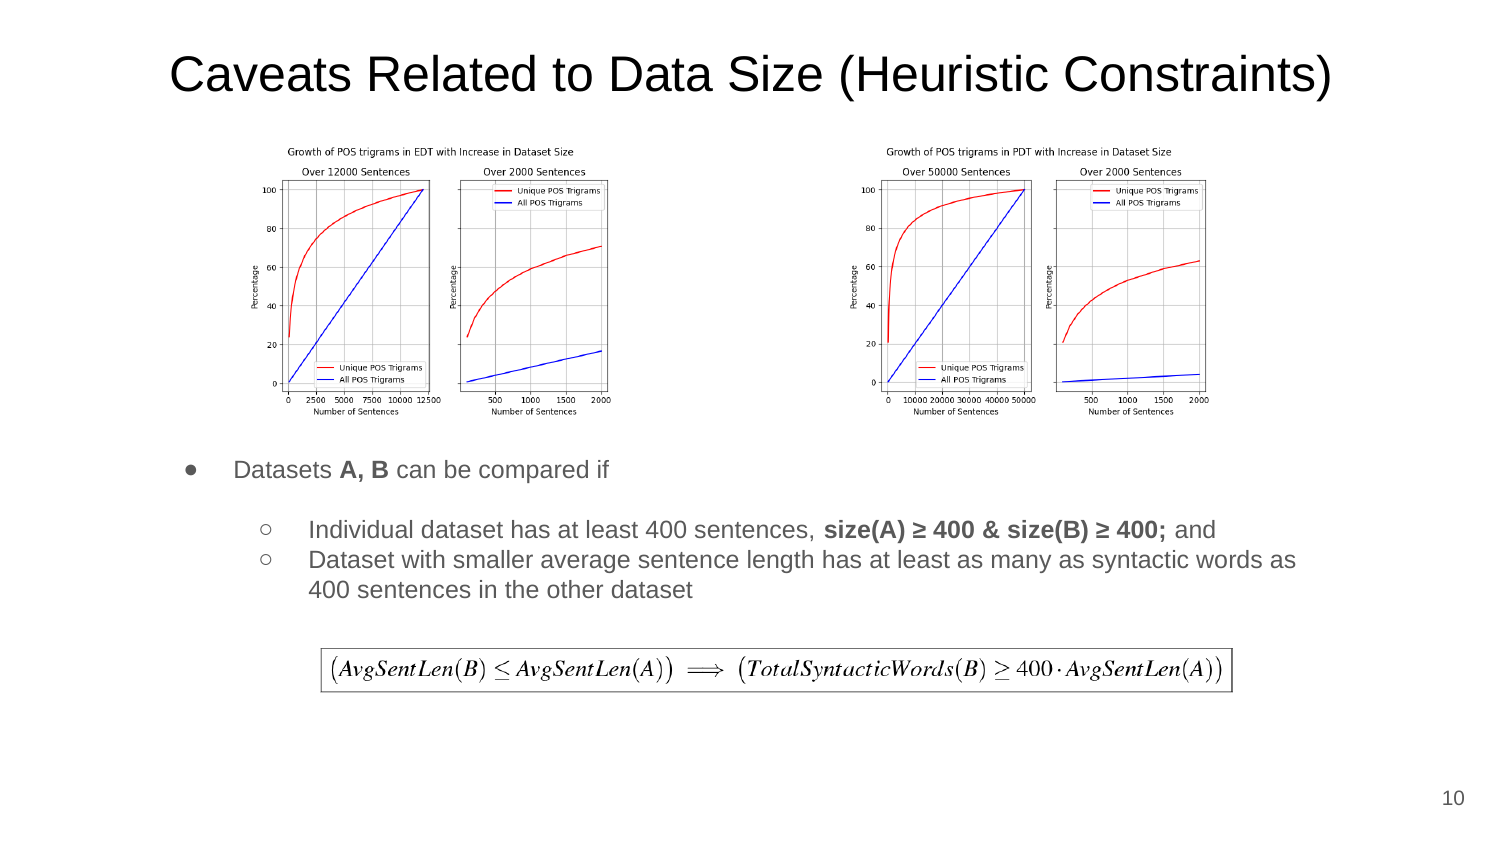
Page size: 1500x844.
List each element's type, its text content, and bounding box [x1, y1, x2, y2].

picture [847, 145, 1211, 419]
title Caveats Related to Data Size (Heuristic Constraints) [154, 26, 1401, 92]
list Datasets A, B can be compared if Individual dataset has at least 400 sentences, size(A) ≥ 400 & size(B) ≥ 400; and Dataset with smaller average sentence length has at least as many as syntactic words as 400 sentences in the other dataset [143, 438, 1335, 765]
picture [248, 145, 613, 419]
slide_number 1 [1389, 764, 1480, 830]
picture [314, 641, 1238, 699]
